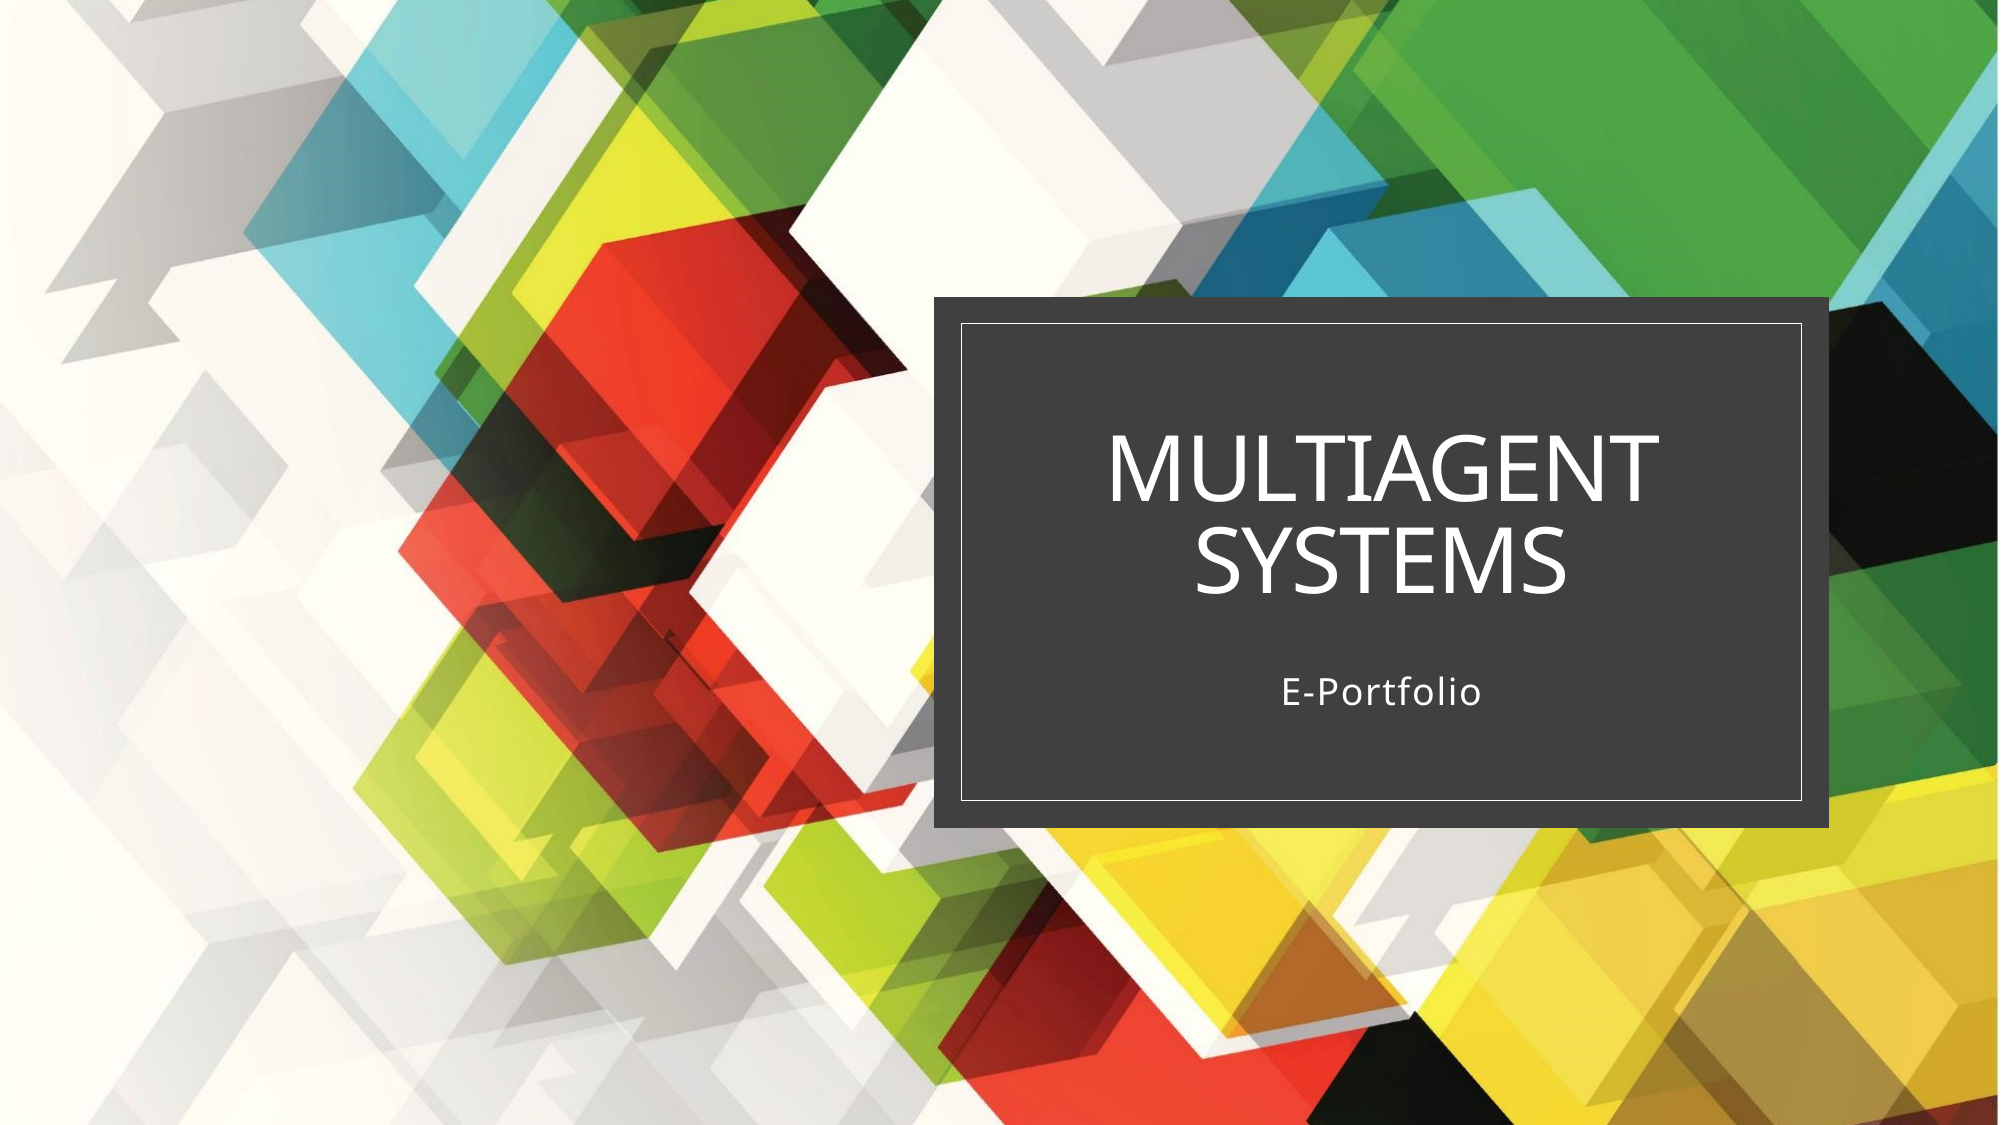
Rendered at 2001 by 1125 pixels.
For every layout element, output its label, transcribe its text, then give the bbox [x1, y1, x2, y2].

picture [0, 0, 2000, 1125]
title Multiagent systems [989, 386, 1774, 654]
text_box [934, 297, 1829, 828]
subtitle E-Portfolio [989, 655, 1774, 748]
